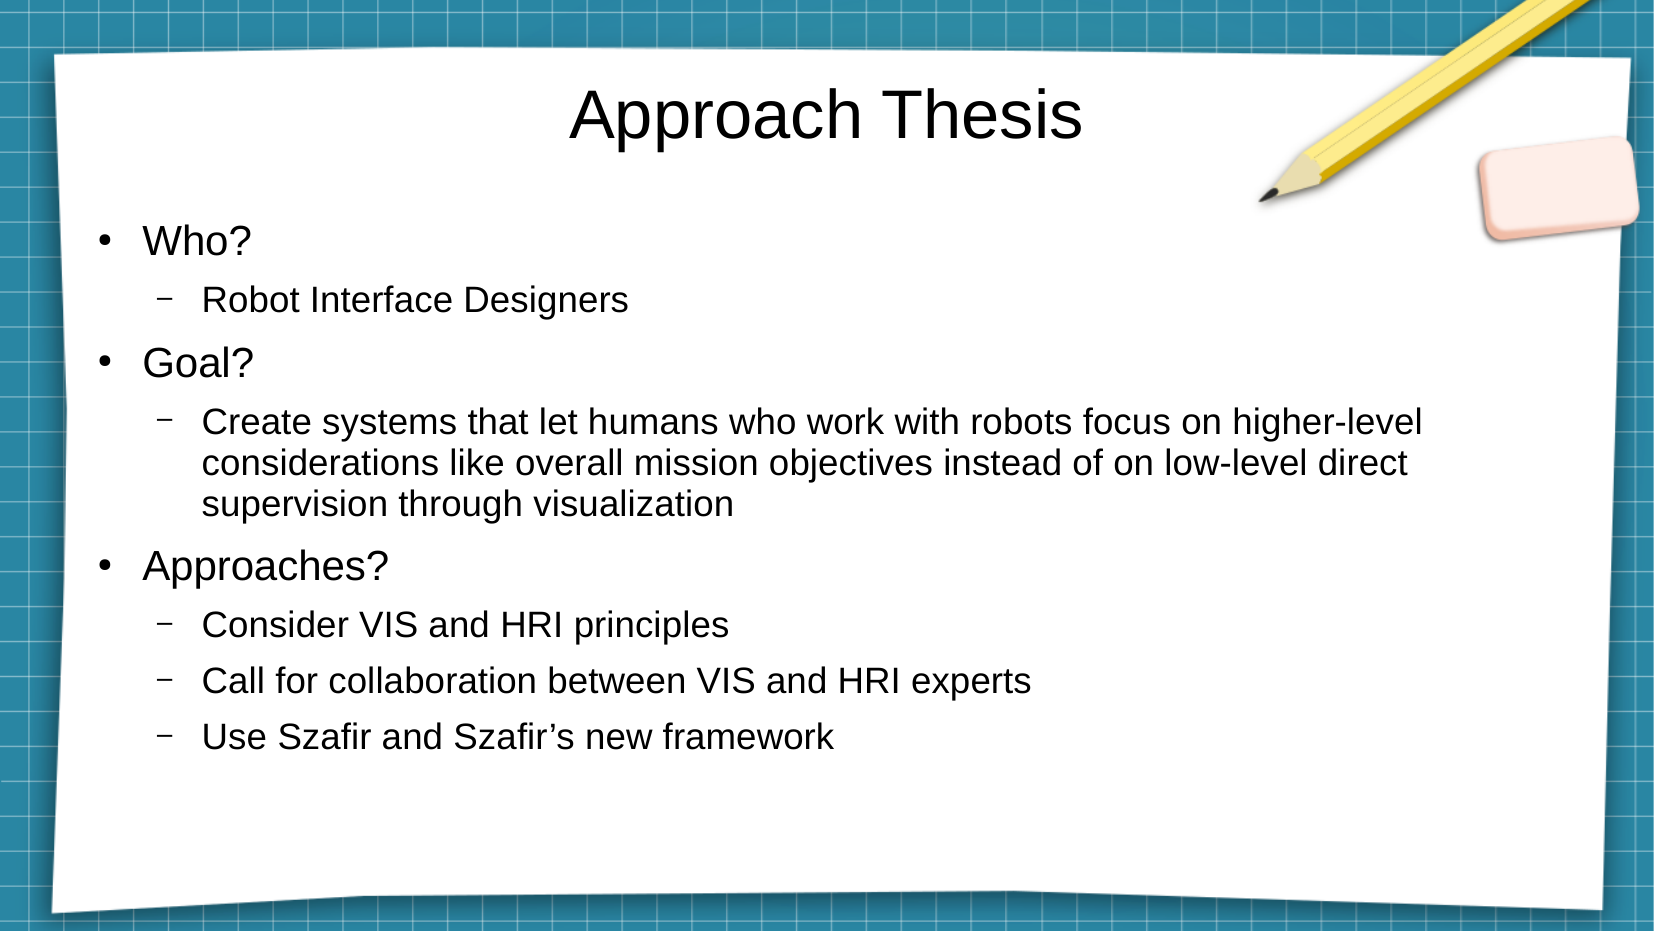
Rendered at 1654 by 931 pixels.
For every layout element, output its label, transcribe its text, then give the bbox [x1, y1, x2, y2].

picture [0, 0, 1654, 931]
title Approach Thesis [82, 37, 1571, 193]
list Who? Robot Interface Designers Goal? Create systems that let humans who work with robots focus on higher-level considerations like overall mission objectives instead of on low-level direct supervision through visualization Approaches? Consider VIS and HRI principles Call for collaboration between VIS and HRI experts Use Szafir and Szafir’s new framework [82, 217, 1571, 758]
